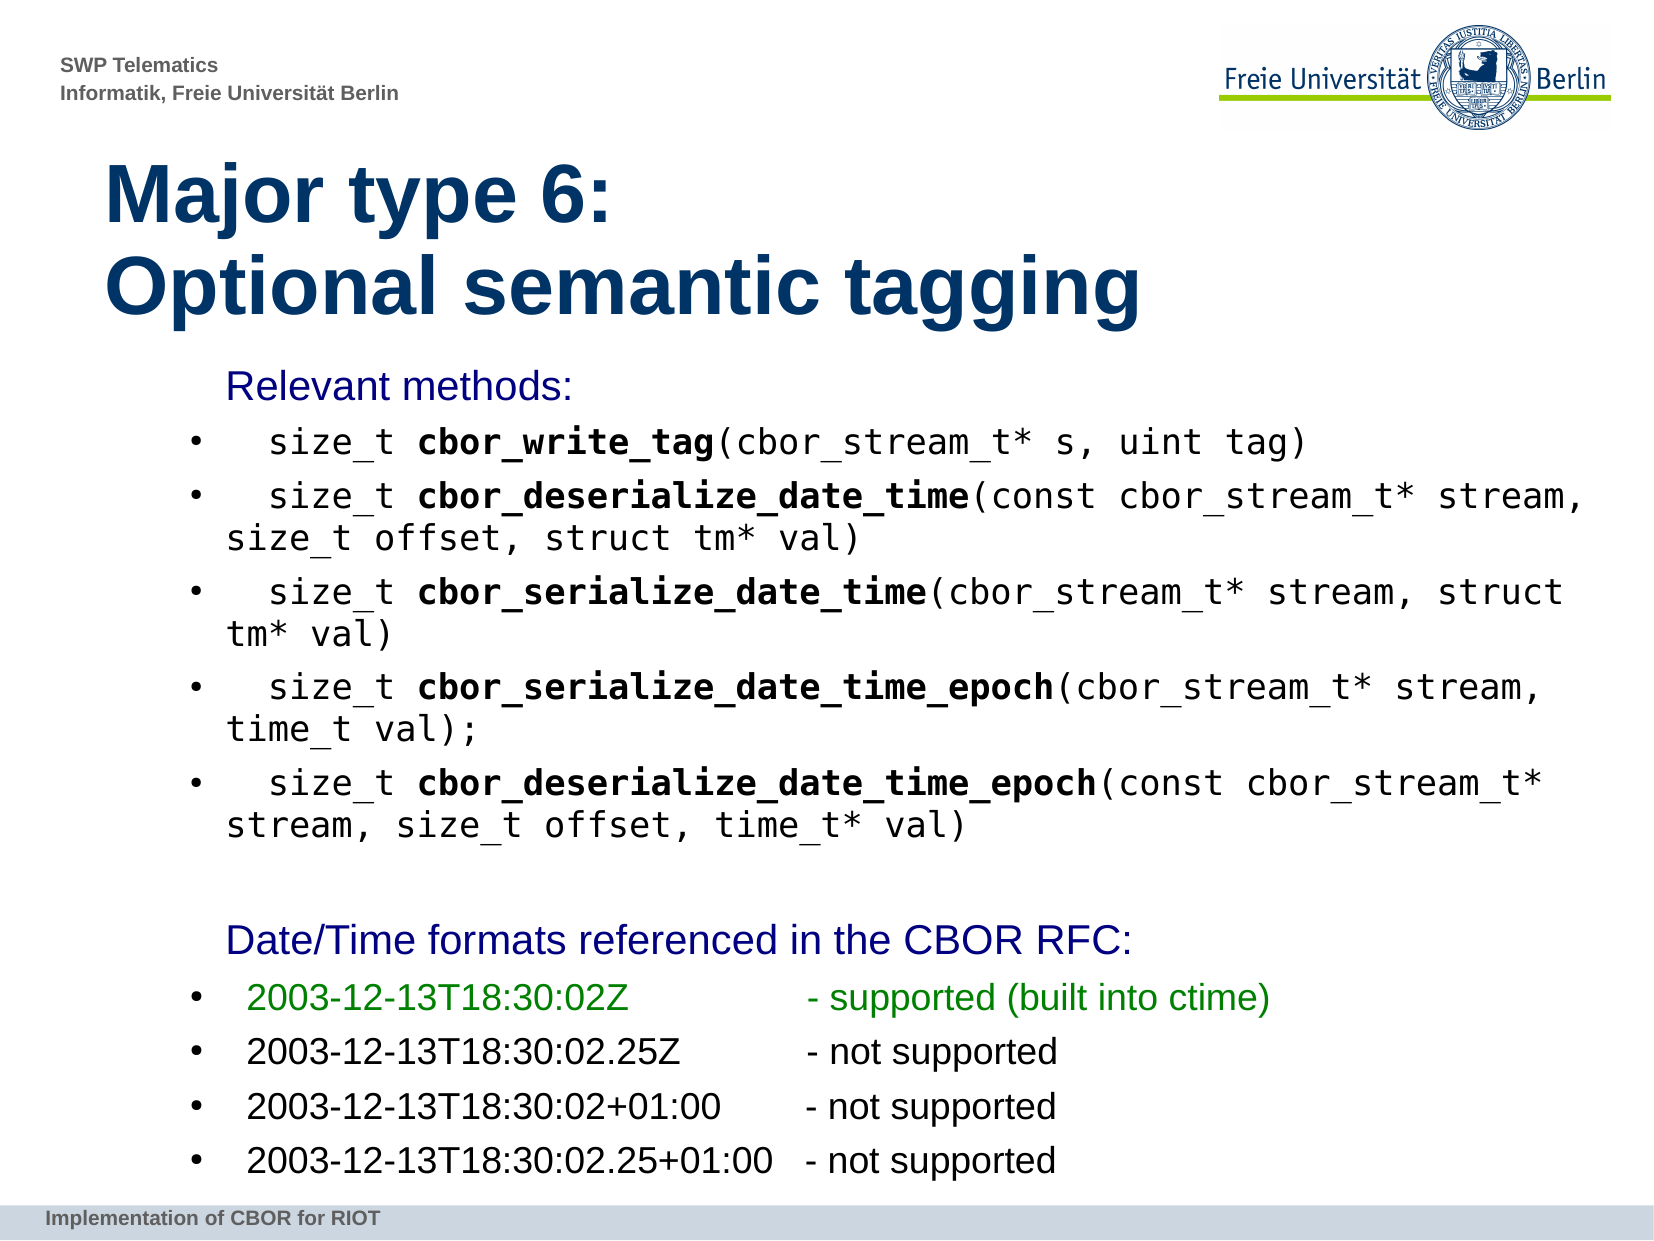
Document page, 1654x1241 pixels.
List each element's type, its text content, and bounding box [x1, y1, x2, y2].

picture [1219, 25, 1611, 130]
list Relevant methods: size_t cbor_write_tag(cbor_stream_t* s, uint tag) size_t cbor_deserialize_date_time(const cbor_stream_t* stream, size_t offset, struct tm* val) size_t cbor_serialize_date_time(cbor_stream_t* stream, struct tm* val) size_t cbor_serialize_date_time_epoch(cbor_stream_t* stream, time_t val); size_t cbor_deserialize_date_time_epoch(const cbor_stream_t* stream, size_t offset, time_t* val) Date/Time formats referenced in the CBOR RFC: 2003-12-13T18:30:02Z - supported (built into ctime) 2003-12-13T18:30:02.25Z - not supported 2003-12-13T18:30:02+01:00 - not supported 2003-12-13T18:30:02.25+01:00 - not supported [190, 235, 1604, 1188]
title Major type 6: Optional semantic tagging [45, 147, 1609, 333]
